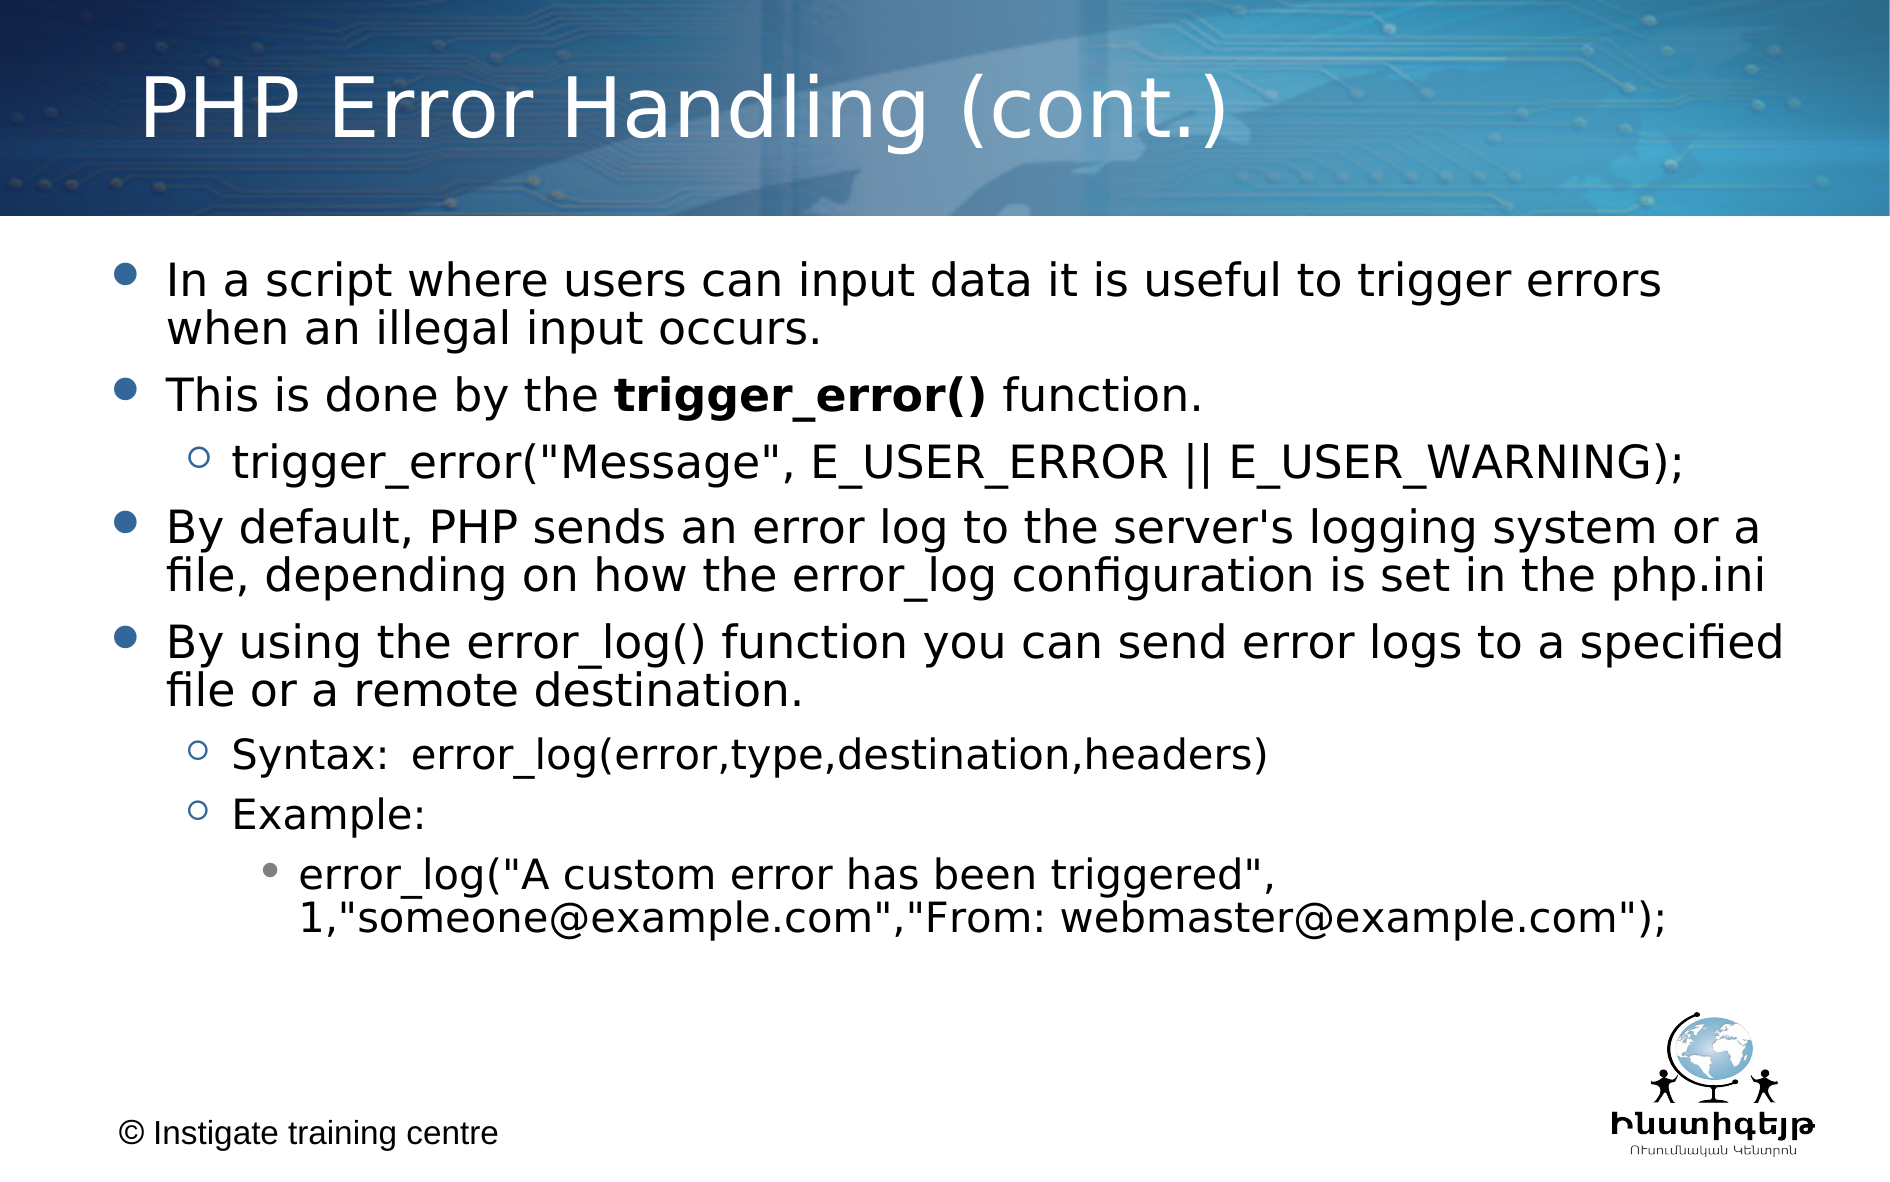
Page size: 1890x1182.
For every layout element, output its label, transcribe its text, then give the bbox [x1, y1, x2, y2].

text_box PHP Error Handling (cont.) [138, 82, 1801, 87]
list In a script where users can input data it is useful to trigger errors when an illegal input occurs. This is done by the trigger_error() function. trigger_error("Message", E_USER_ERROR || E_USER_WARNING); By default, PHP sends an error log to the server's logging system or a file, depending on how the error_log configuration is set in the php.ini By using the error_log() function you can send error logs to a specified file or a remote destination. Syntax: error_log(error,type,destination,headers) Example: error_log("A custom error has been triggered", 1,"someone@example.com","From: webmaster@example.com"); [110, 258, 1801, 285]
text_box PHP Sessions (cont.) [138, 150, 1801, 156]
picture [1612, 1012, 1815, 1157]
picture [0, 0, 1890, 216]
